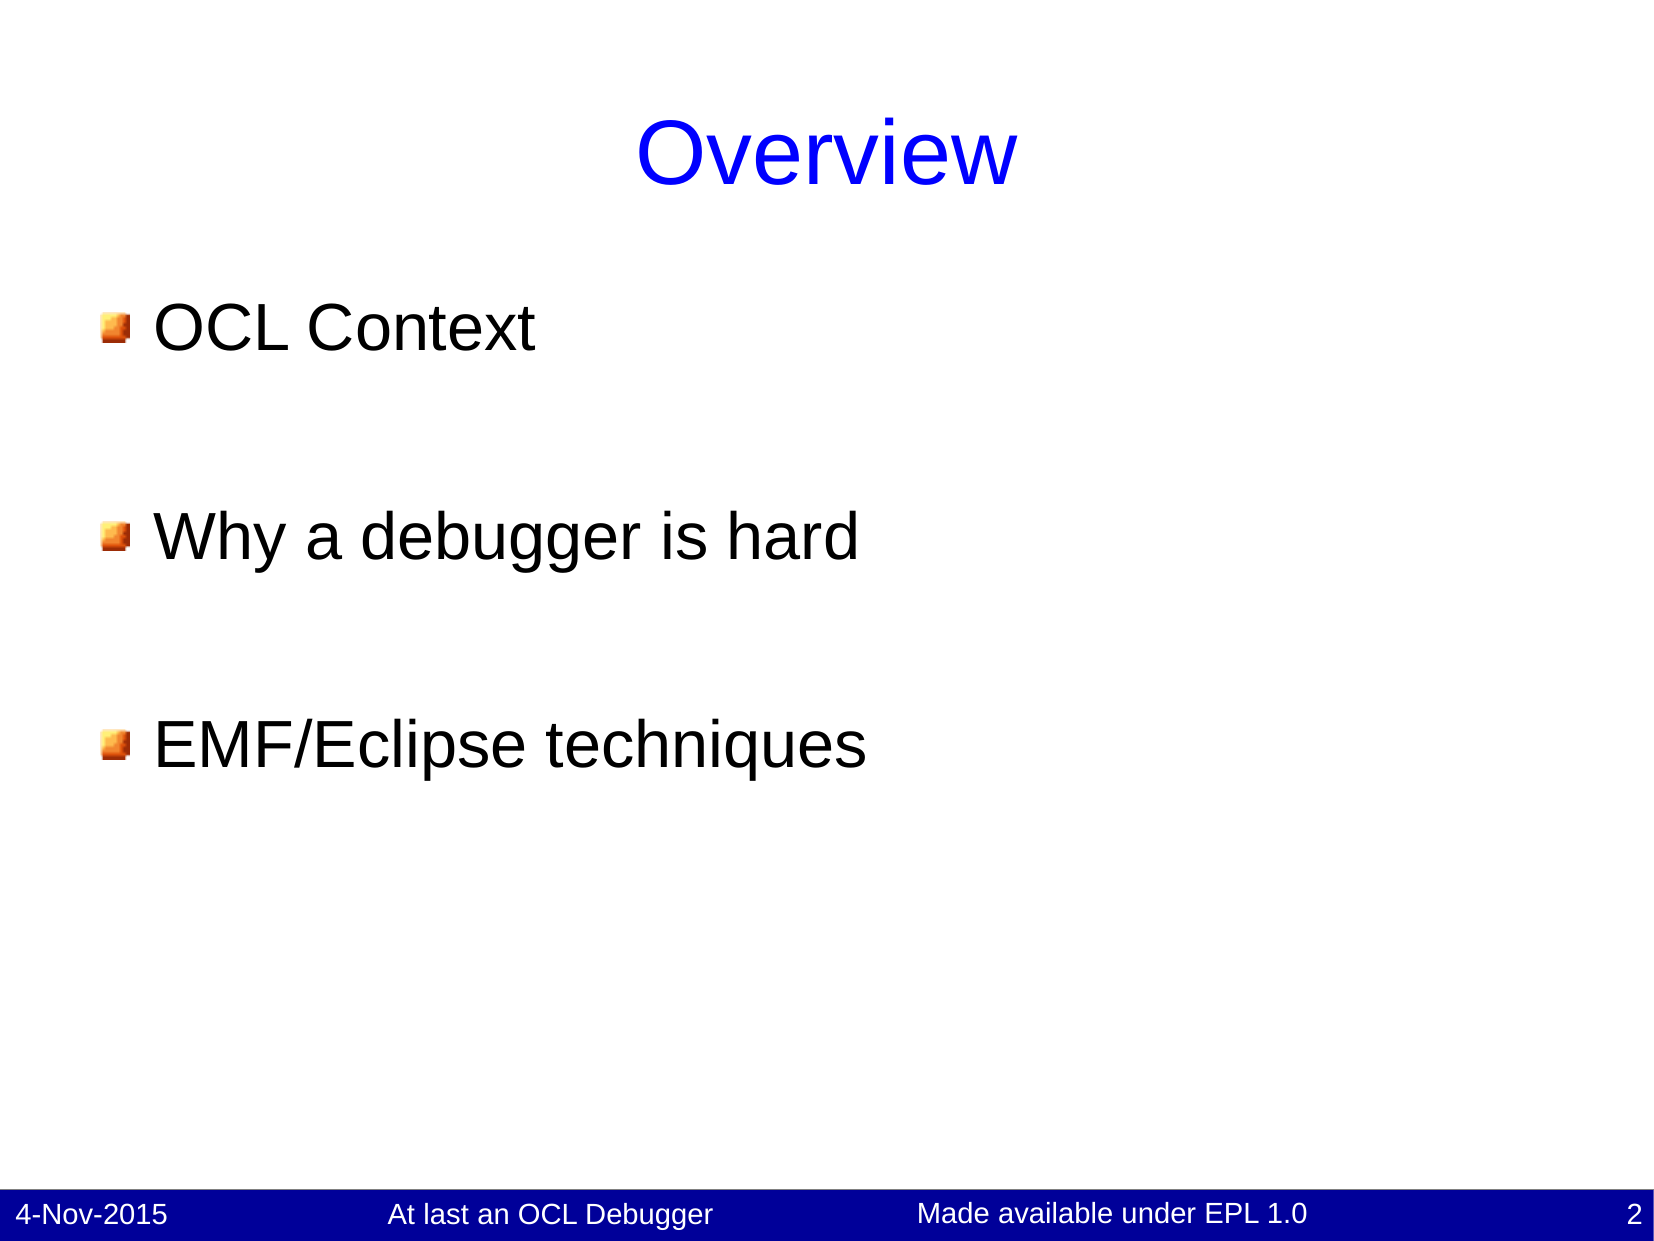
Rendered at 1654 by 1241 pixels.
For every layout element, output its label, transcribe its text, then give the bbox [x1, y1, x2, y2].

list OCL Context Why a debugger is hard EMF/Eclipse techniques [82, 290, 1571, 1010]
title Overview [82, 49, 1571, 257]
